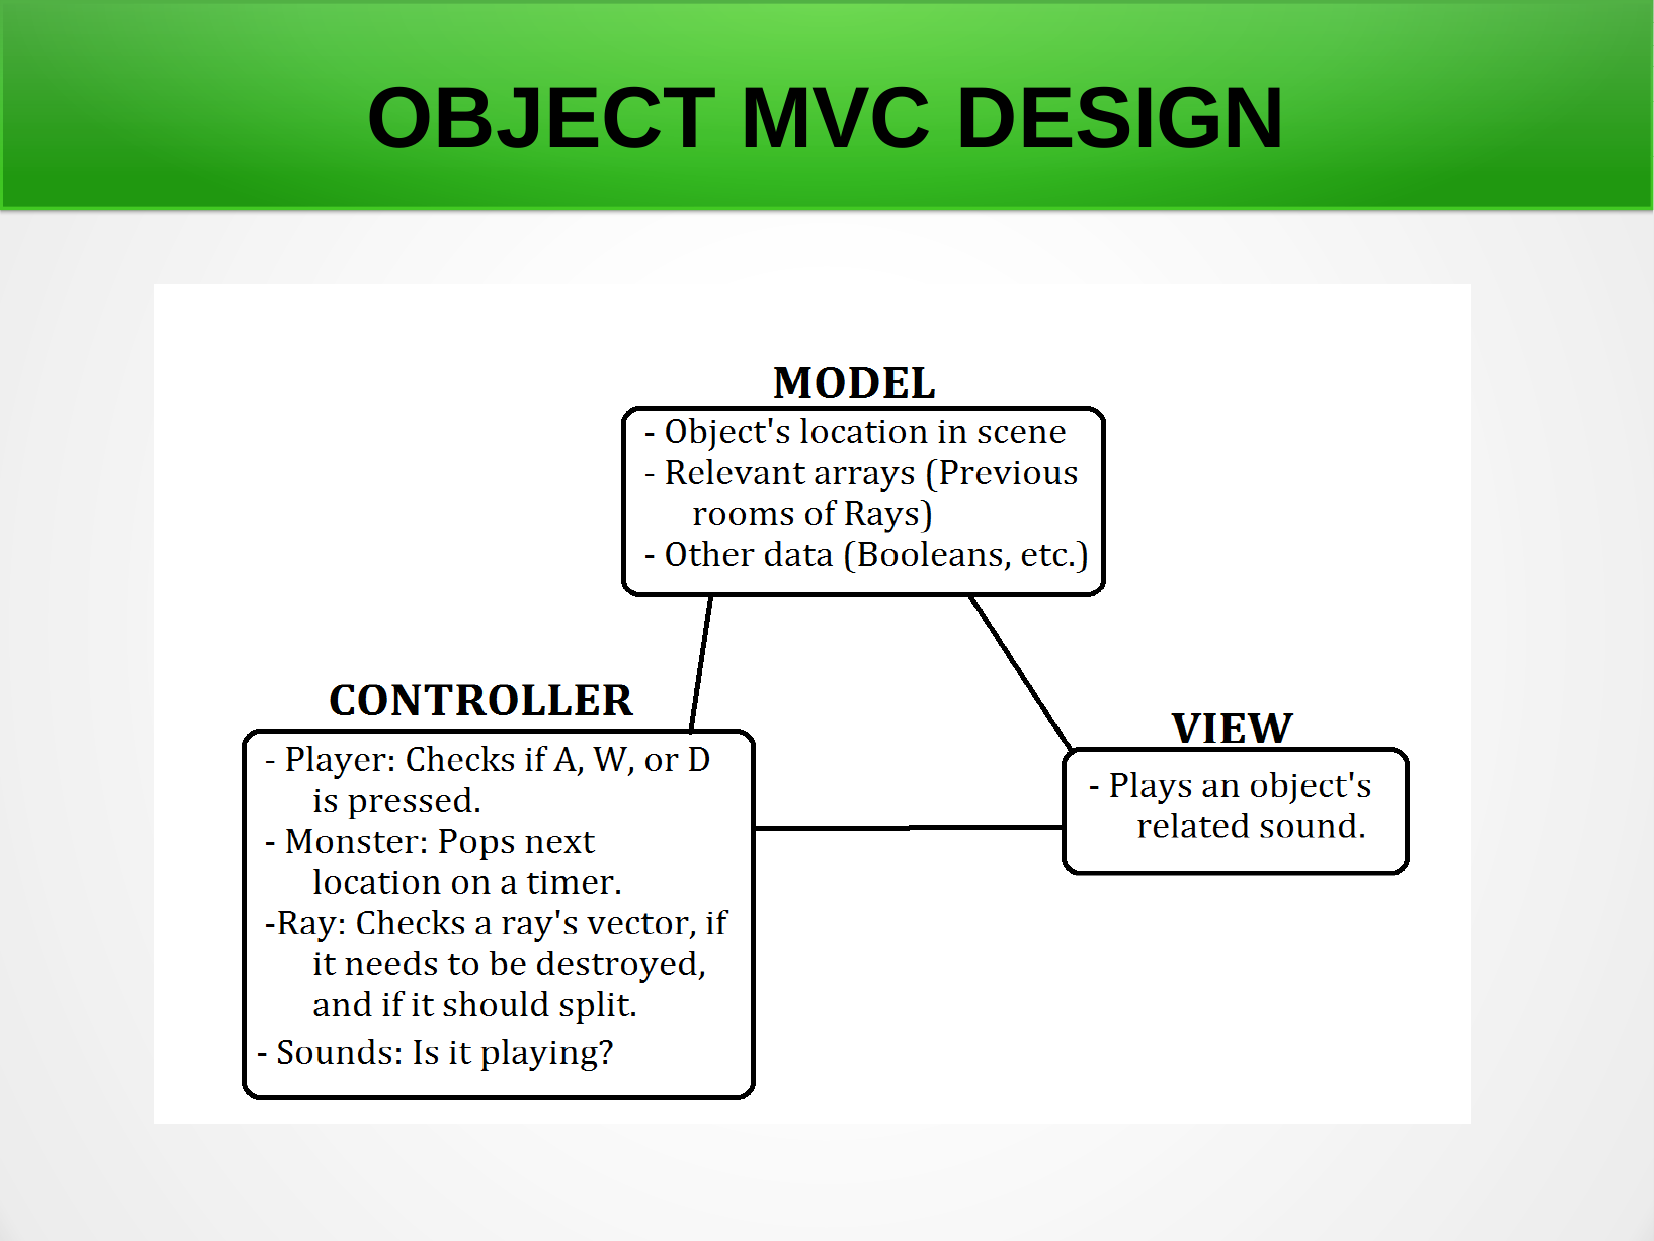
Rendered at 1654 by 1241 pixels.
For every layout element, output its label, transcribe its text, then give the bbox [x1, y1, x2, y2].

title OBJECT MVC DESIGN [82, 47, 1571, 189]
picture [154, 284, 1471, 1124]
